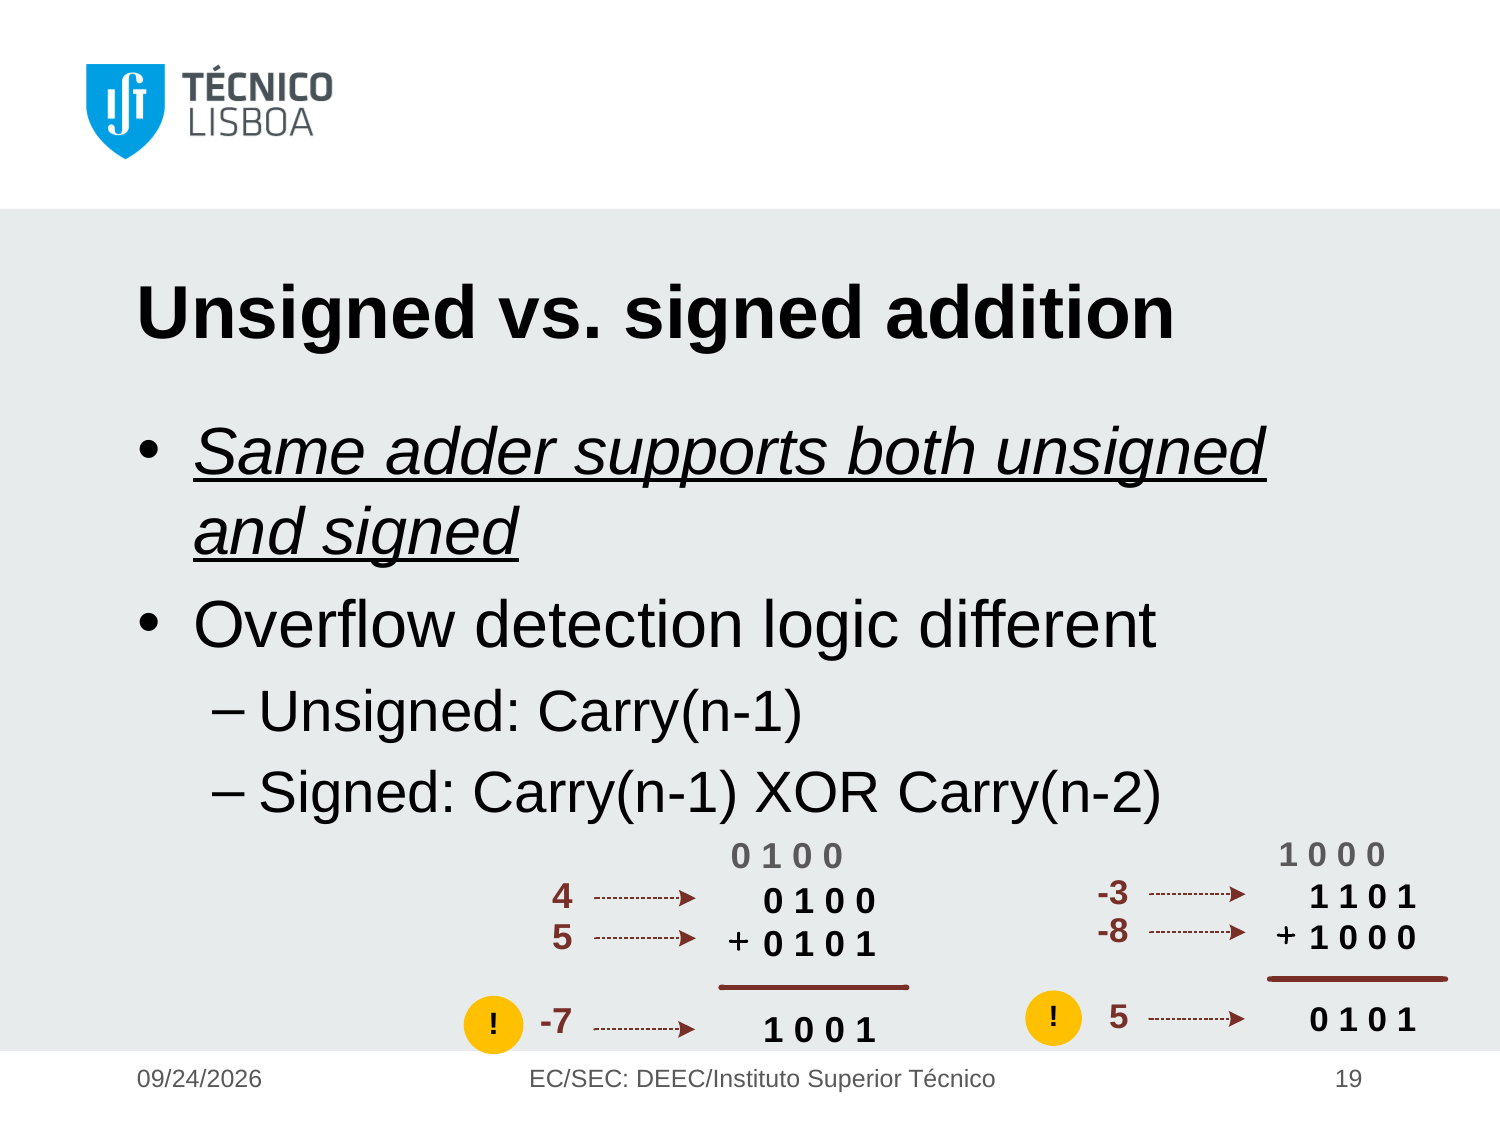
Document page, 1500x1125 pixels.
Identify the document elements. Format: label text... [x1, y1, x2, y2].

chart [447, 819, 935, 1070]
list Same adder supports both unsigned and signed Overflow detection logic different Unsigned: Carry(n-1) Signed: Carry(n-1) XOR Carry(n-2) [121, 400, 1378, 1005]
title Unsigned vs. signed addition [121, 237, 1378, 381]
slide_number 10/08/2018 [121, 1052, 425, 1103]
picture [0, 0, 1500, 1125]
chart [1009, 819, 1473, 1058]
slide_number <number> [1077, 1058, 1378, 1103]
footer EC/SEC: DEEC/Instituto Superior Técnico [512, 1052, 1021, 1103]
